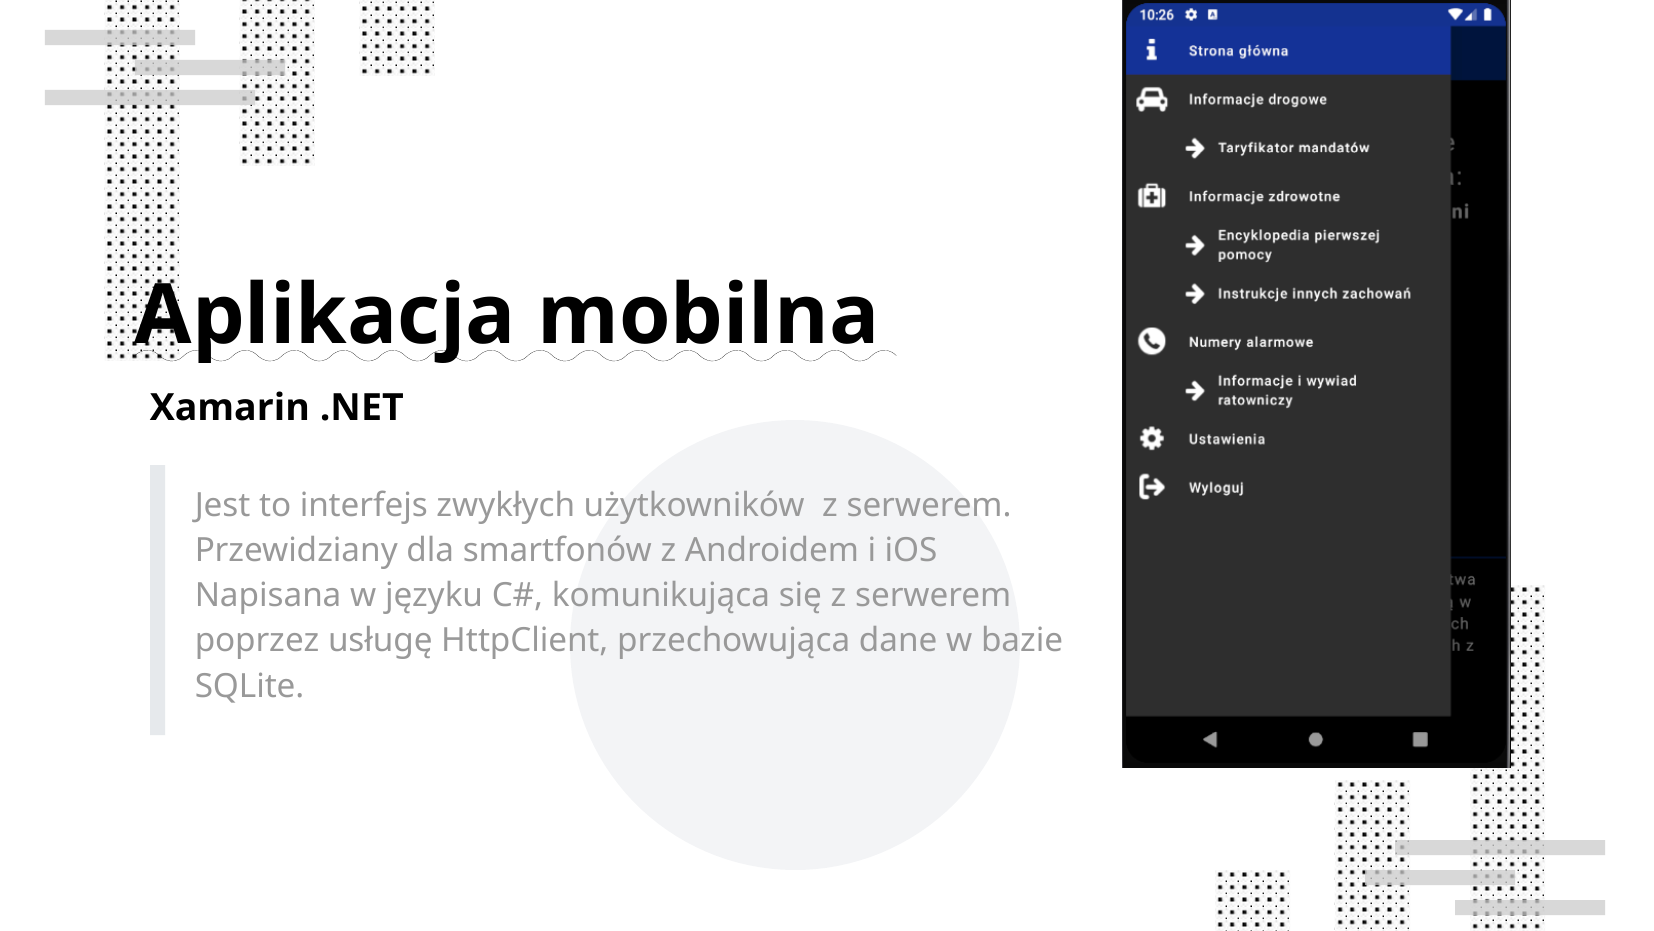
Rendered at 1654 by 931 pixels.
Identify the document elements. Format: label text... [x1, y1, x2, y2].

text_box Xamarin .NET [135, 372, 768, 541]
text_box [150, 465, 166, 736]
text_box Jest to interfejs zwykłych użytkowników z serwerem. Przewidziany dla smartfonów z Androidem i iOS Napisana w języku C#, komunikująca się z serwerem poprzez usługę HttpClient, przechowująca dane w bazie SQLite. [180, 473, 1141, 810]
text_box Aplikacja mobilna [120, 246, 1004, 489]
picture [1122, 0, 1511, 768]
